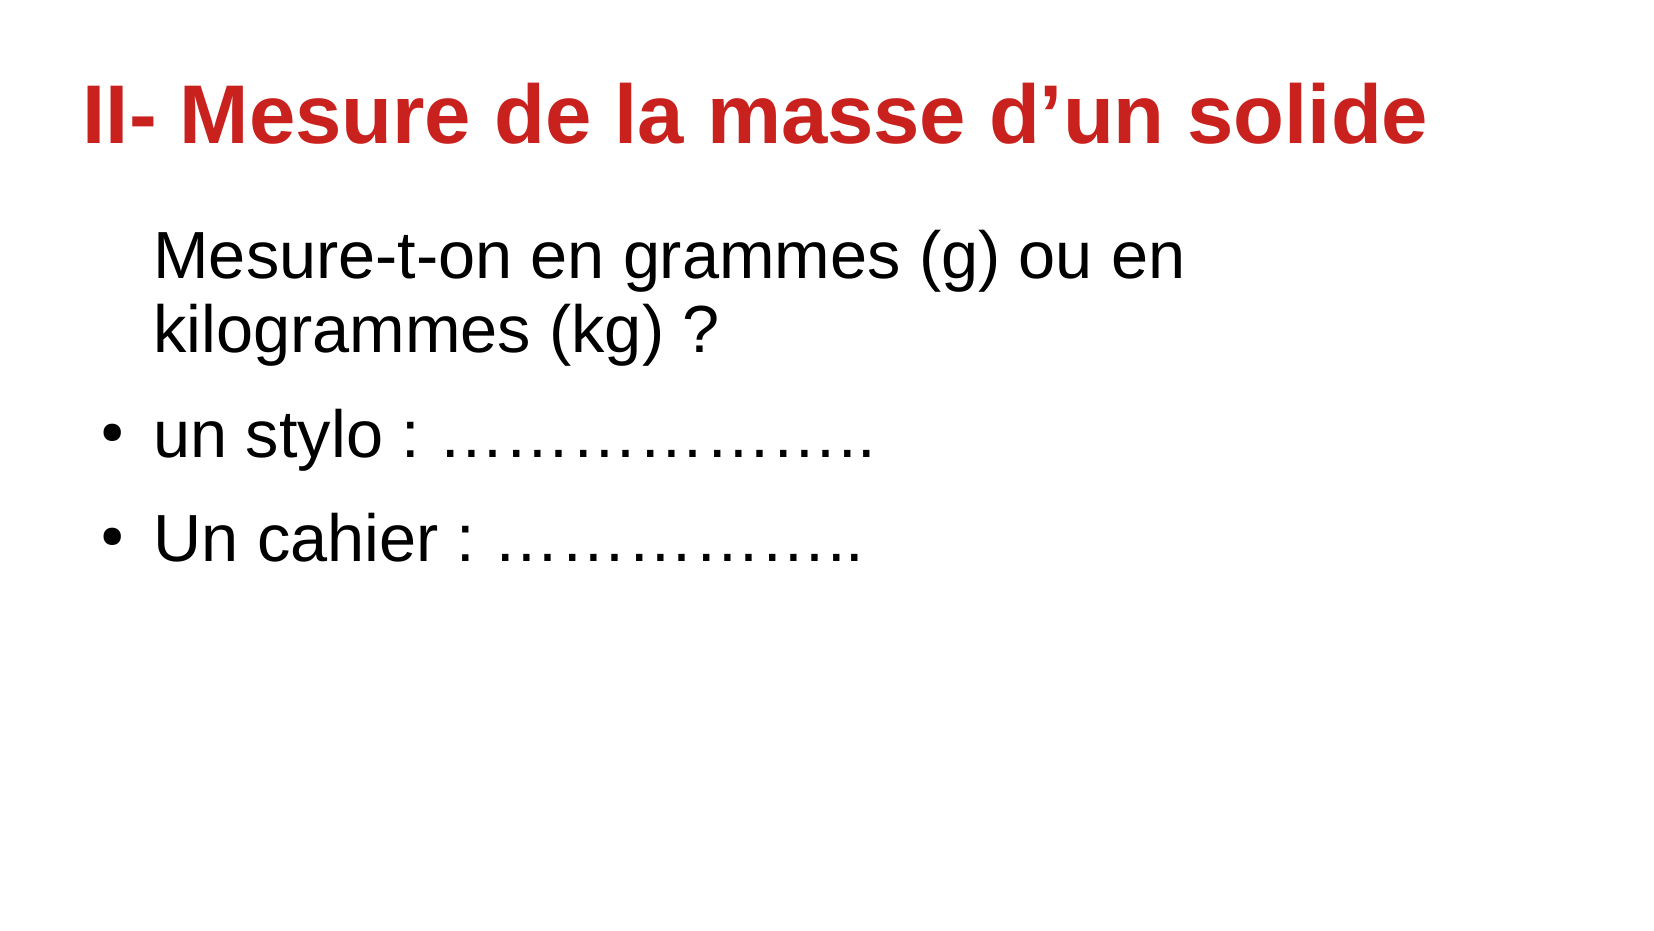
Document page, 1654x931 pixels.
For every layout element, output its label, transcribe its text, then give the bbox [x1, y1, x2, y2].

title II- Mesure de la masse d’un solide [82, 37, 1571, 193]
list Mesure-t-on en grammes (g) ou en kilogrammes (kg) ? un stylo : ……………….. Un cahier : …………….. [82, 217, 1571, 601]
